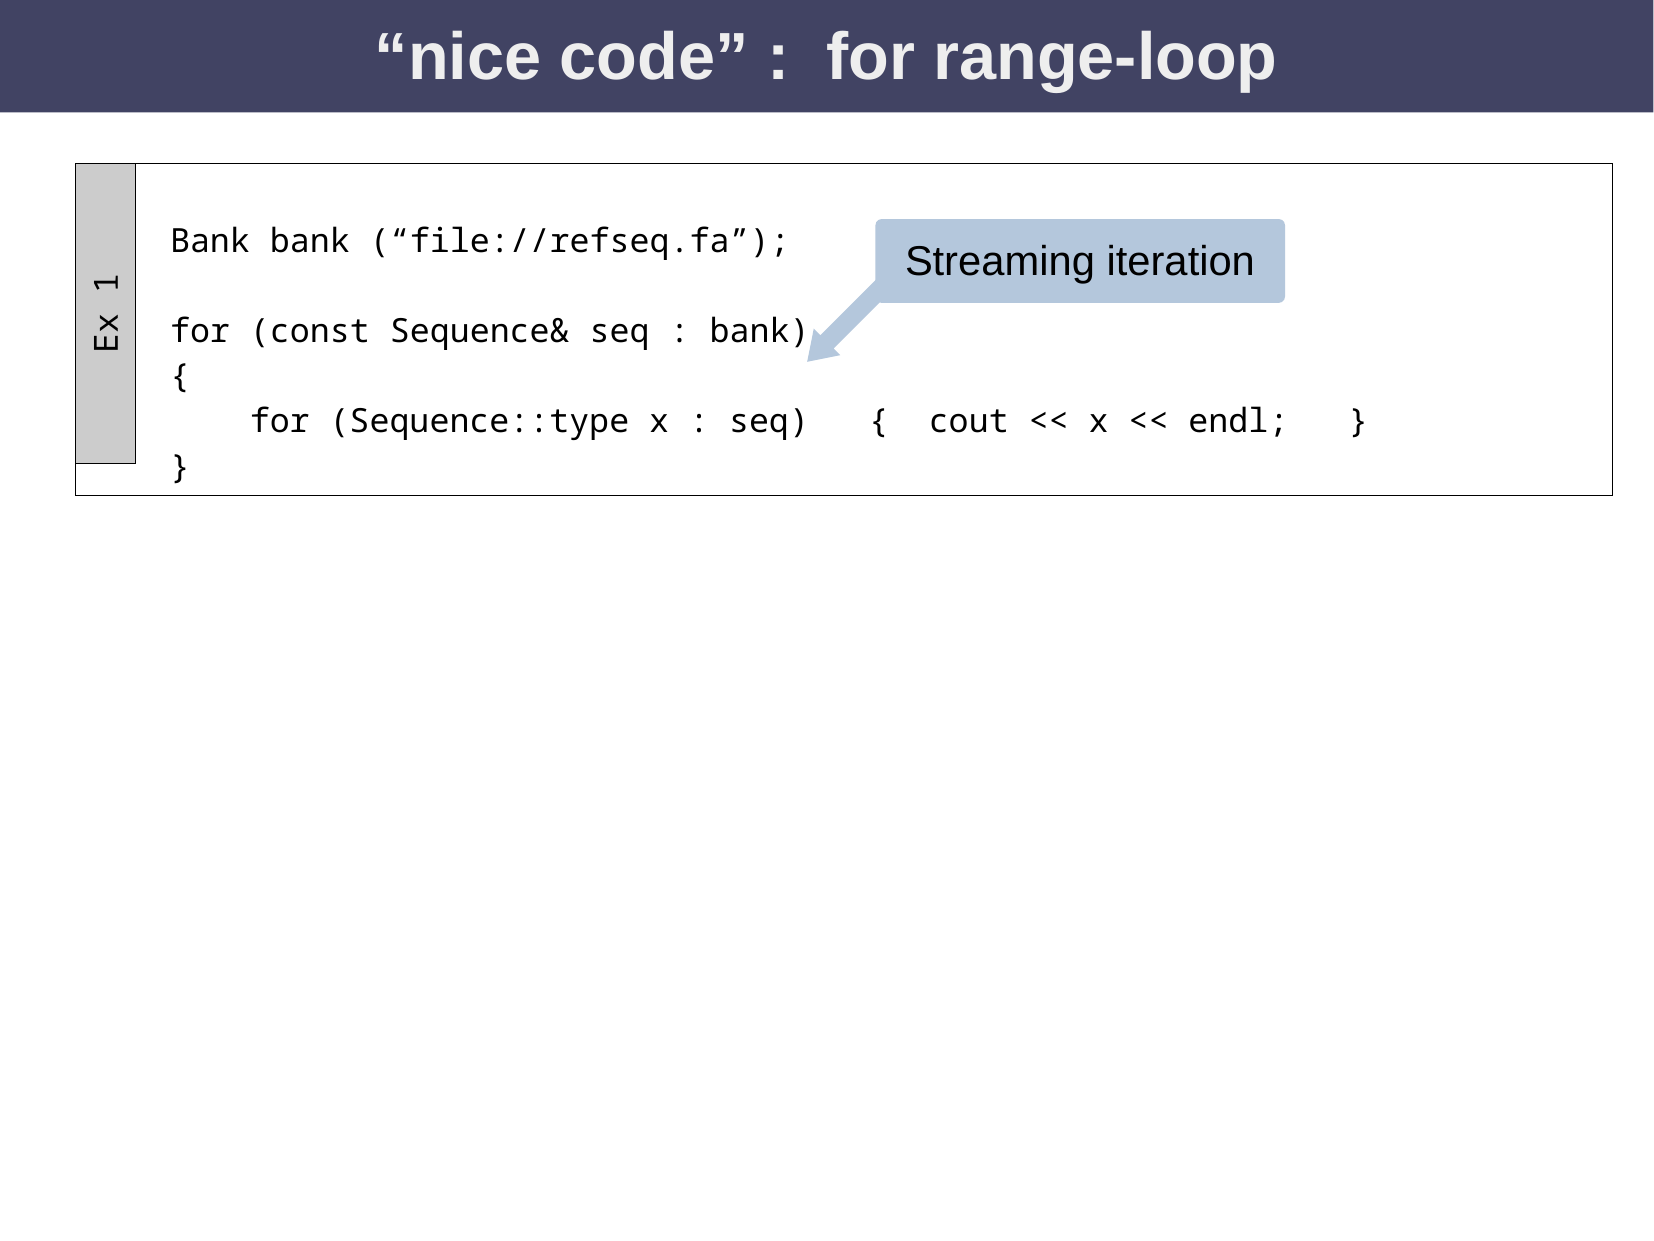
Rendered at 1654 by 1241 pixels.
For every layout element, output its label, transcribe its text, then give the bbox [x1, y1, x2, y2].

text_box [807, 275, 894, 362]
text_box “nice code” : for range-loop [0, 0, 1654, 113]
text_box Streaming iteration [875, 219, 1286, 303]
text_box Bank bank (“file://refseq.fa”); for (const Sequence& seq : bank) { for (Sequence::type x : seq) { cout << x << endl; } } [136, 163, 1613, 464]
text_box Ex 1 [75, 163, 129, 464]
